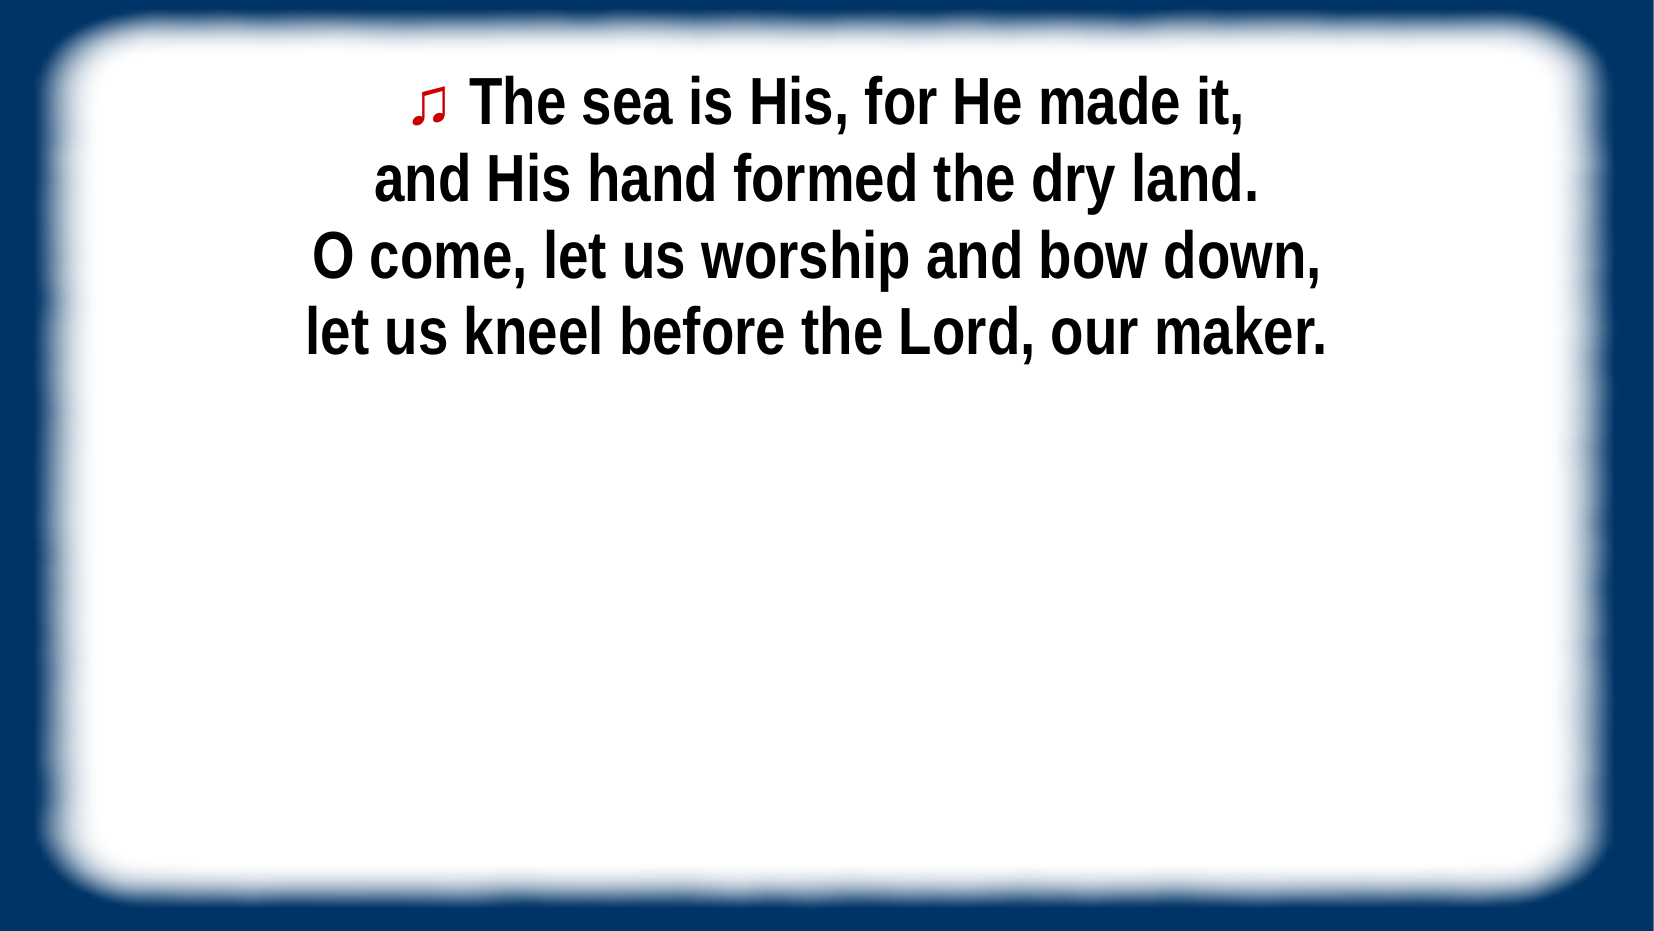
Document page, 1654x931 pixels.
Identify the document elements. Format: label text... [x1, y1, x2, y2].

text_box ♫ The sea is His, for He made it, and His hand formed the dry land. O come, let us worship and bow down, let us kneel before the Lord, our maker. [90, 54, 1546, 391]
picture [0, 0, 1654, 931]
